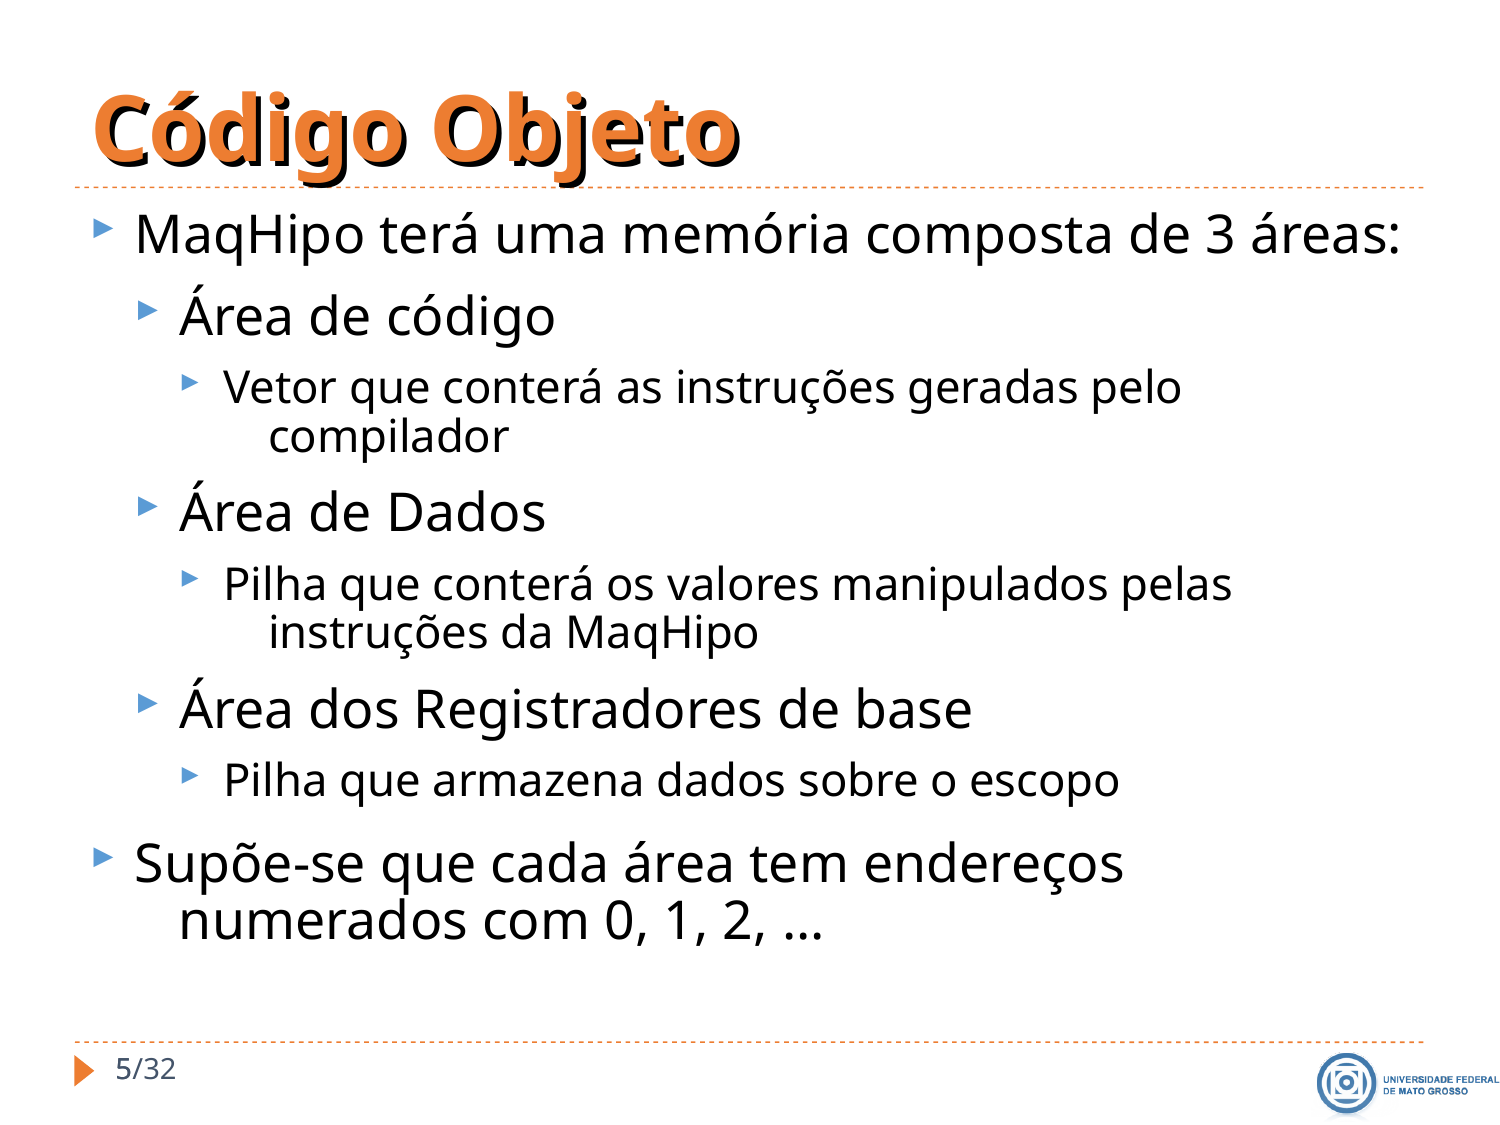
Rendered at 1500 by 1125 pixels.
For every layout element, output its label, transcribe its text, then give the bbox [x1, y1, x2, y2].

list MaqHipo terá uma memória composta de 3 áreas: Área de código Vetor que conterá as instruções geradas pelo compilador Área de Dados Pilha que conterá os valores manipulados pelas instruções da MaqHipo Área dos Registradores de base Pilha que armazena dados sobre o escopo Supõe-se que cada área tem endereços numerados com 0, 1, 2, ... [75, 200, 1426, 1011]
text_box <número> [100, 1042, 426, 1103]
picture [1311, 1048, 1500, 1122]
title Código Objeto [75, 24, 1426, 188]
